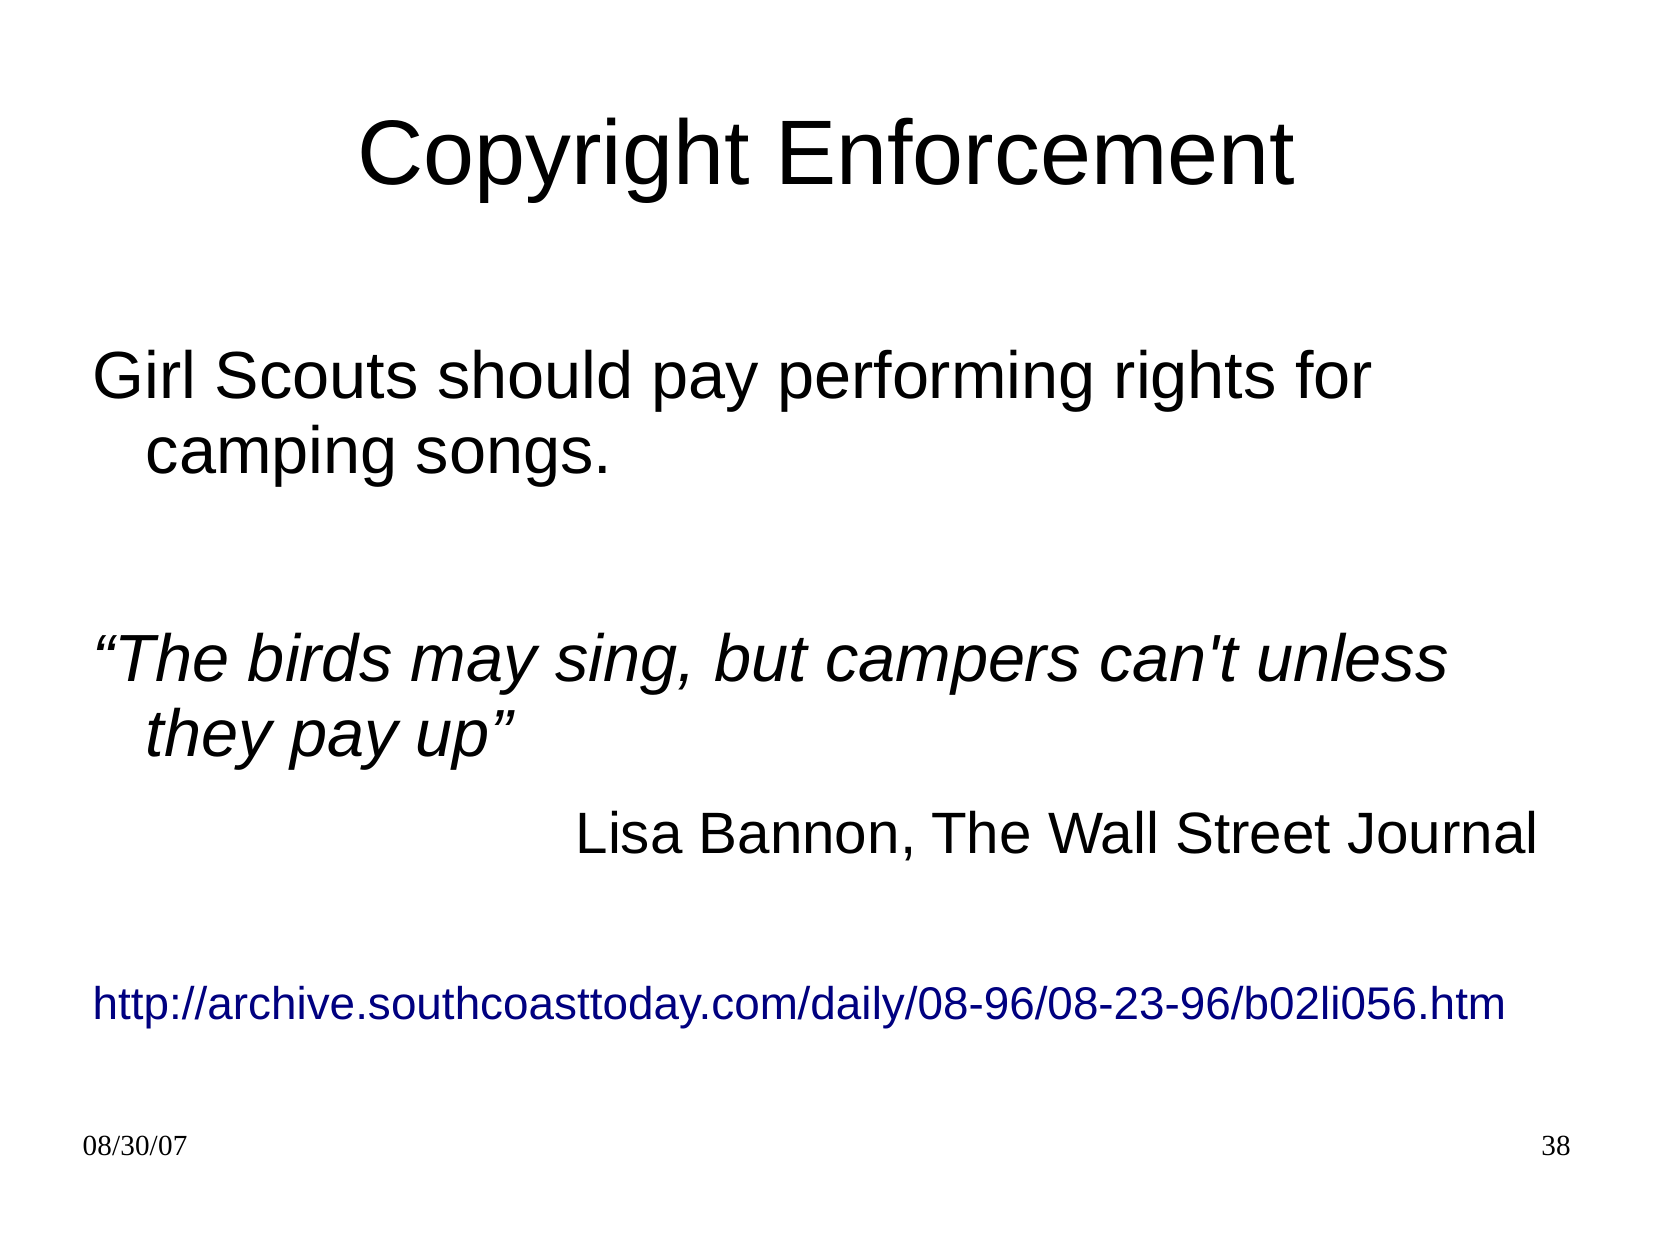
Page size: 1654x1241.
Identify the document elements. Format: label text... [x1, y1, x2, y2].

title Copyright Enforcement [82, 56, 1571, 250]
list Girl Scouts should pay performing rights for camping songs. “The birds may sing, but campers can't unless they pay up” Lisa Bannon, The Wall Street Journal http://archive.southcoasttoday.com/daily/08-96/08-23-96/b02li056.htm [75, 337, 1564, 1029]
